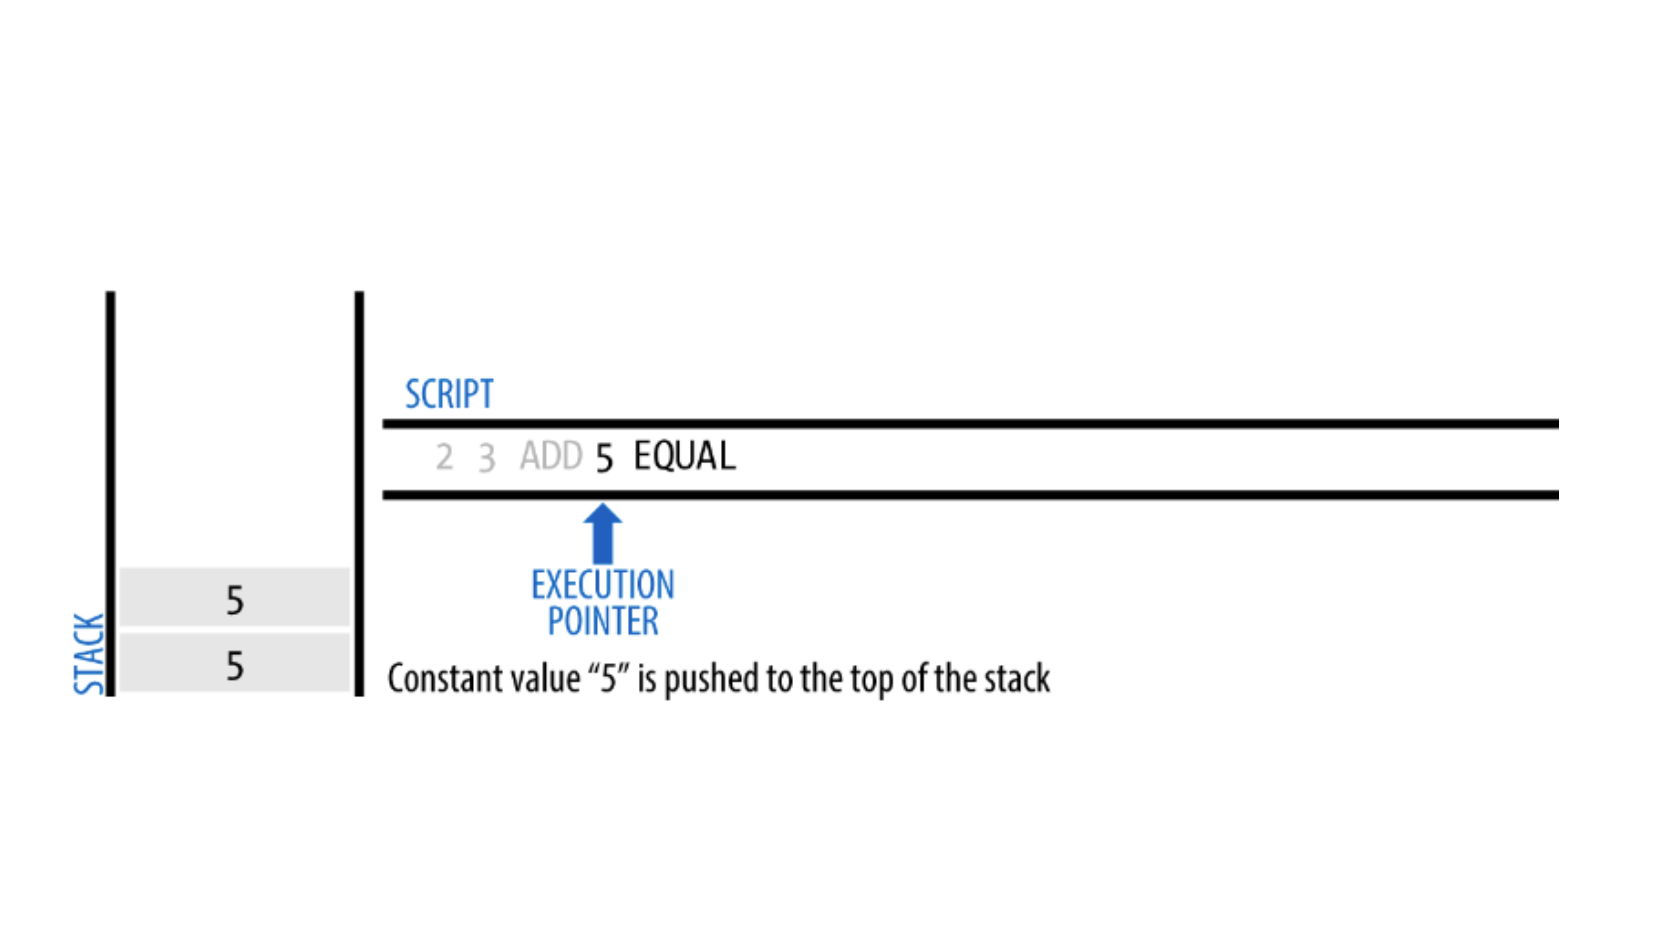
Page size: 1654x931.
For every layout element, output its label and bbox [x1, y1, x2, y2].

picture [58, 273, 1559, 708]
